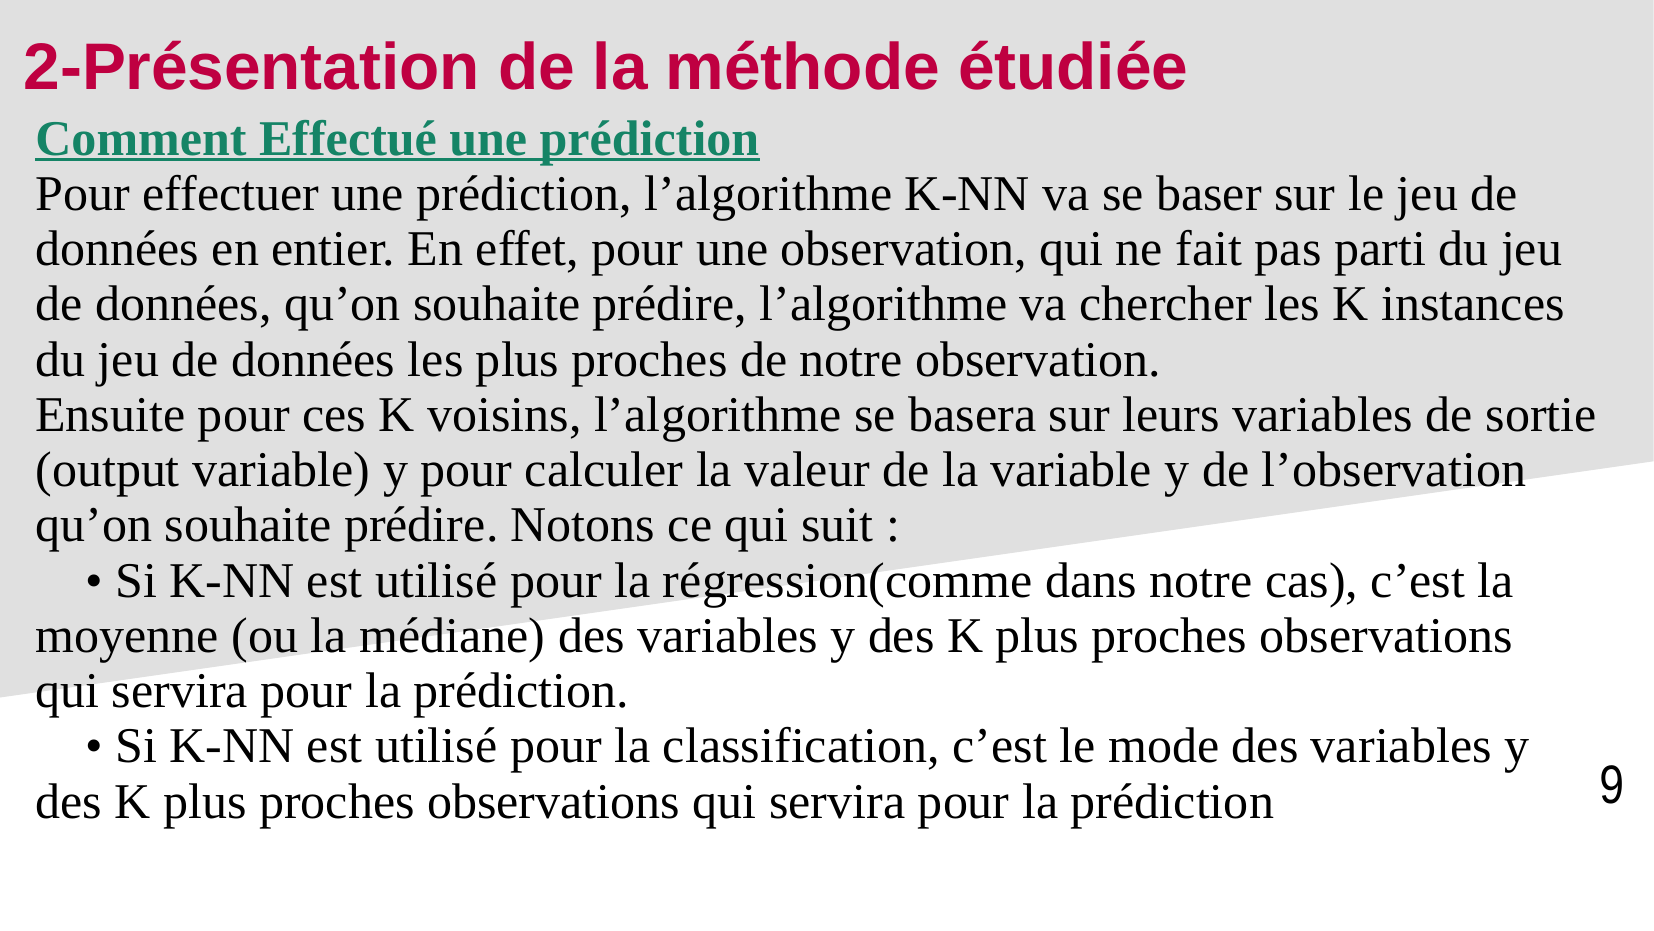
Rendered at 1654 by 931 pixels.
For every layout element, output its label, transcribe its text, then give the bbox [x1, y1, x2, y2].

title 2-Présentation de la méthode étudiée [23, 15, 1501, 119]
subtitle Comment Effectué une prédiction Pour effectuer une prédiction, l’algorithme K-NN va se baser sur le jeu de données en entier. En effet, pour une observation, qui ne fait pas parti du jeu de données, qu’on souhaite prédire, l’algorithme va chercher les K instances du jeu de données les plus proches de notre observation. Ensuite pour ces K voisins, l’algorithme se basera sur leurs variables de sortie (output variable) y pour calculer la valeur de la variable y de l’observation qu’on souhaite prédire. Notons ce qui suit : • Si K-NN est utilisé pour la régression(comme dans notre cas), c’est la moyenne (ou la médiane) des variables y des K plus proches observations qui servira pour la prédiction. • Si K-NN est utilisé pour la classification, c’est le mode des variables y des K plus proches observations qui servira pour la prédiction [35, 110, 1607, 851]
